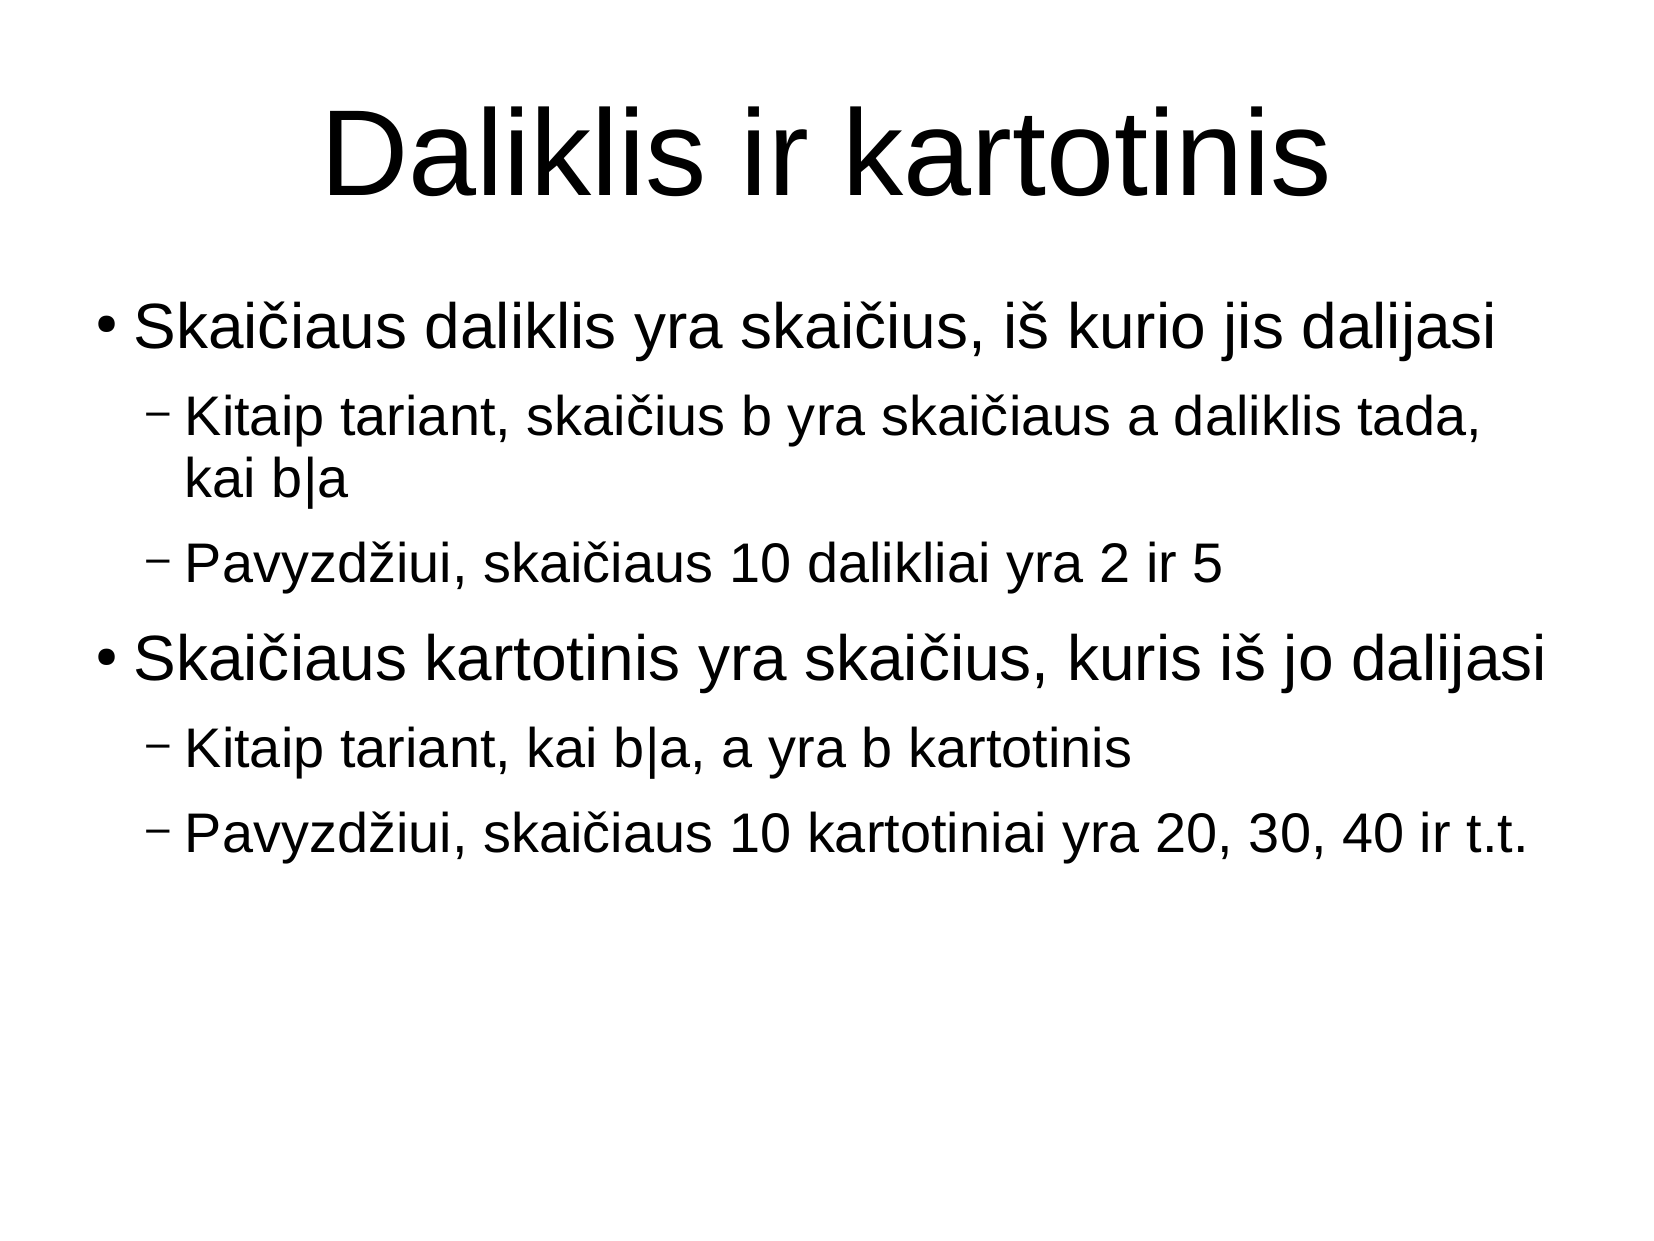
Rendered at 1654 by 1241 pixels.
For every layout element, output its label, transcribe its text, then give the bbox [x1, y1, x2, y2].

title Daliklis ir kartotinis [82, 49, 1571, 257]
list Skaičiaus daliklis yra skaičius, iš kurio jis dalijasi Kitaip tariant, skaičius b yra skaičiaus a daliklis tada, kai b|a Pavyzdžiui, skaičiaus 10 dalikliai yra 2 ir 5 Skaičiaus kartotinis yra skaičius, kuris iš jo dalijasi Kitaip tariant, kai b|a, a yra b kartotinis Pavyzdžiui, skaičiaus 10 kartotiniai yra 20, 30, 40 ir t.t. [82, 290, 1571, 1010]
